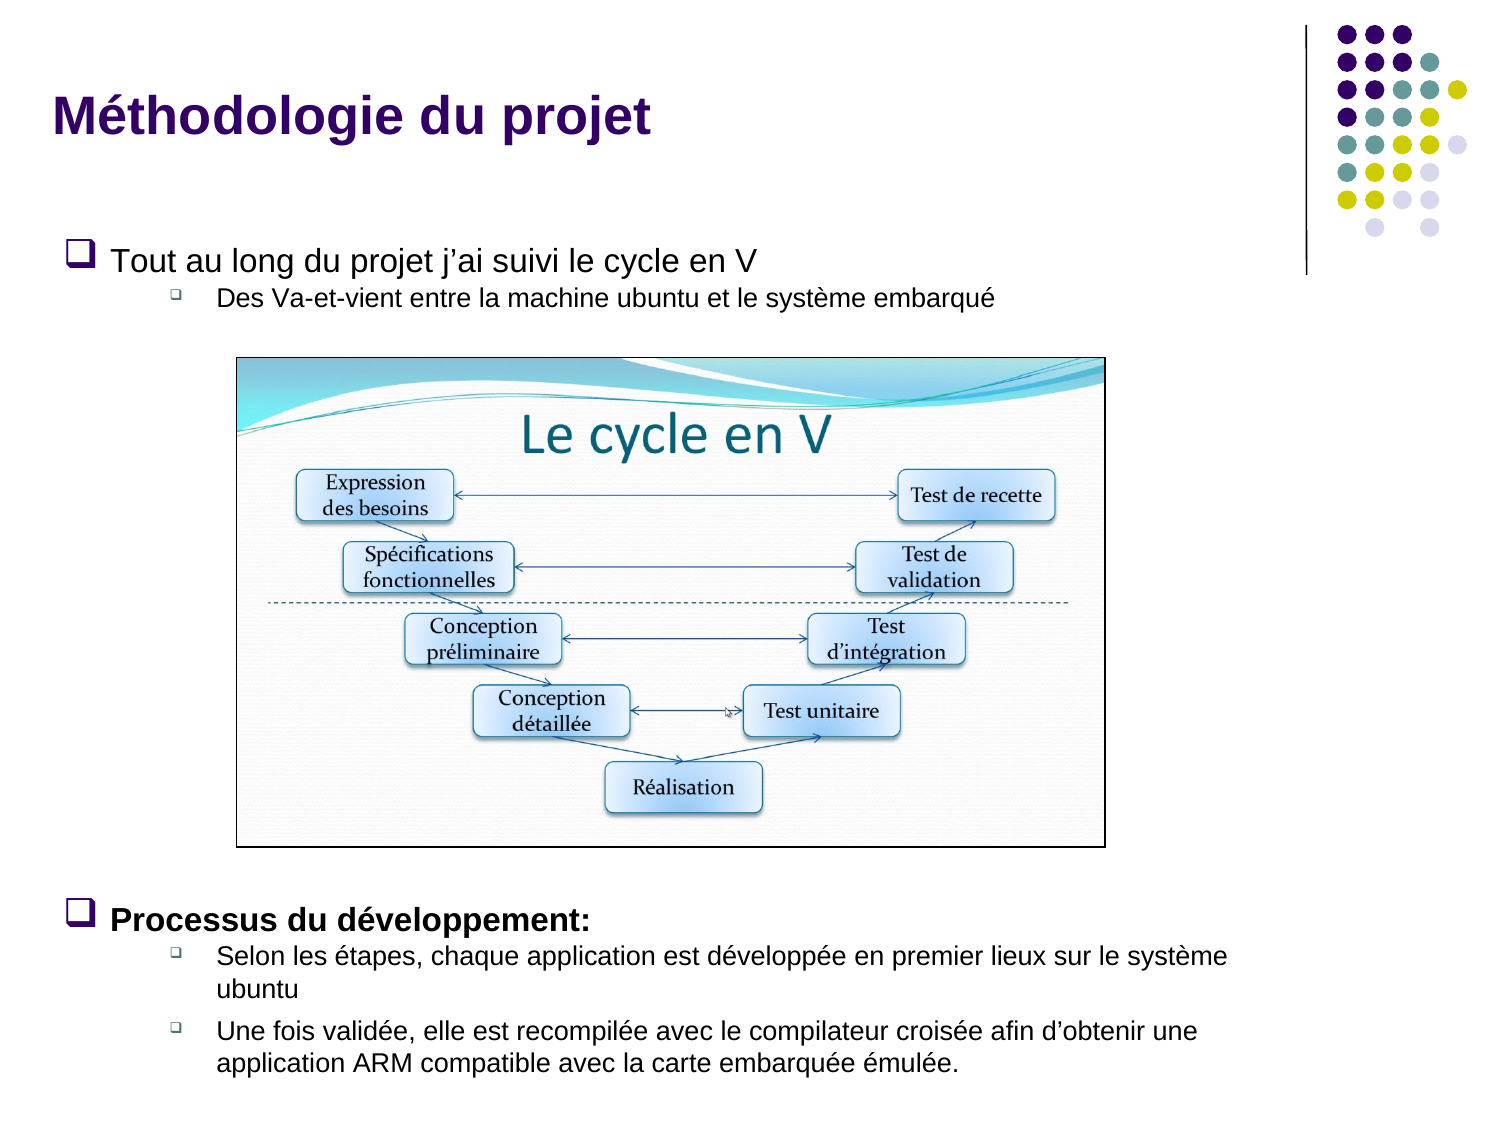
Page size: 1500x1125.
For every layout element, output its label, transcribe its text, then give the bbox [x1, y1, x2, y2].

picture [237, 358, 1105, 847]
text_box Méthodologie du projet [37, 54, 1301, 154]
text_box Tout au long du projet j’ai suivi le cycle en V Des Va-et-vient entre la machine ubuntu et le système embarqué Processus du développement: Selon les étapes, chaque application est développée en premier lieux sur le système ubuntu Une fois validée, elle est recompilée avec le compilateur croisée afin d’obtenir une application ARM compatible avec la carte embarquée émulée. [41, 231, 1301, 1125]
